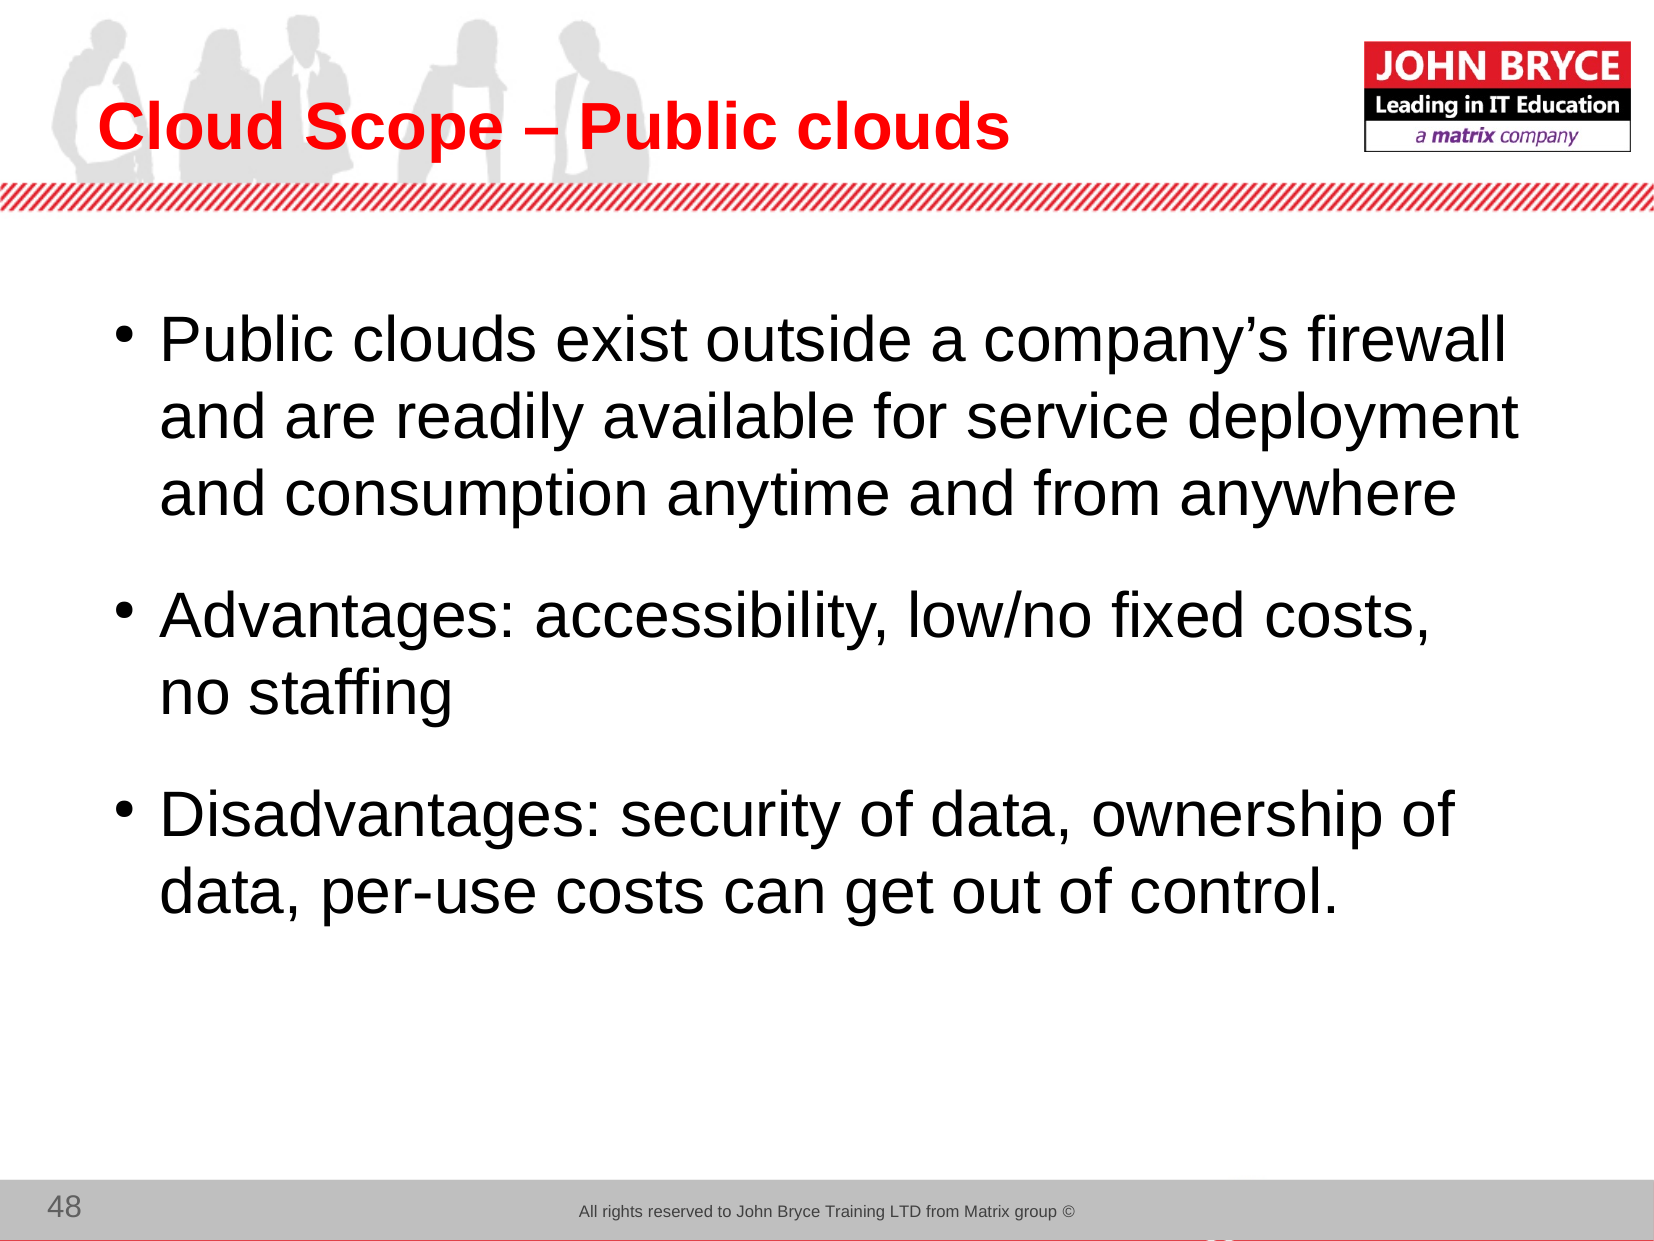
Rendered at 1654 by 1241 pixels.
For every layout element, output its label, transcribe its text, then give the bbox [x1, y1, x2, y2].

list Public clouds exist outside a company’s firewall and are readily available for service deployment and consumption anytime and from anywhere Advantages: accessibility, low/no fixed costs, no staffing Disadvantages: security of data, ownership of data, per-use costs can get out of control. [82, 290, 1538, 1010]
title Cloud Scope – Public clouds [82, 20, 1571, 228]
picture [0, 0, 1654, 1179]
